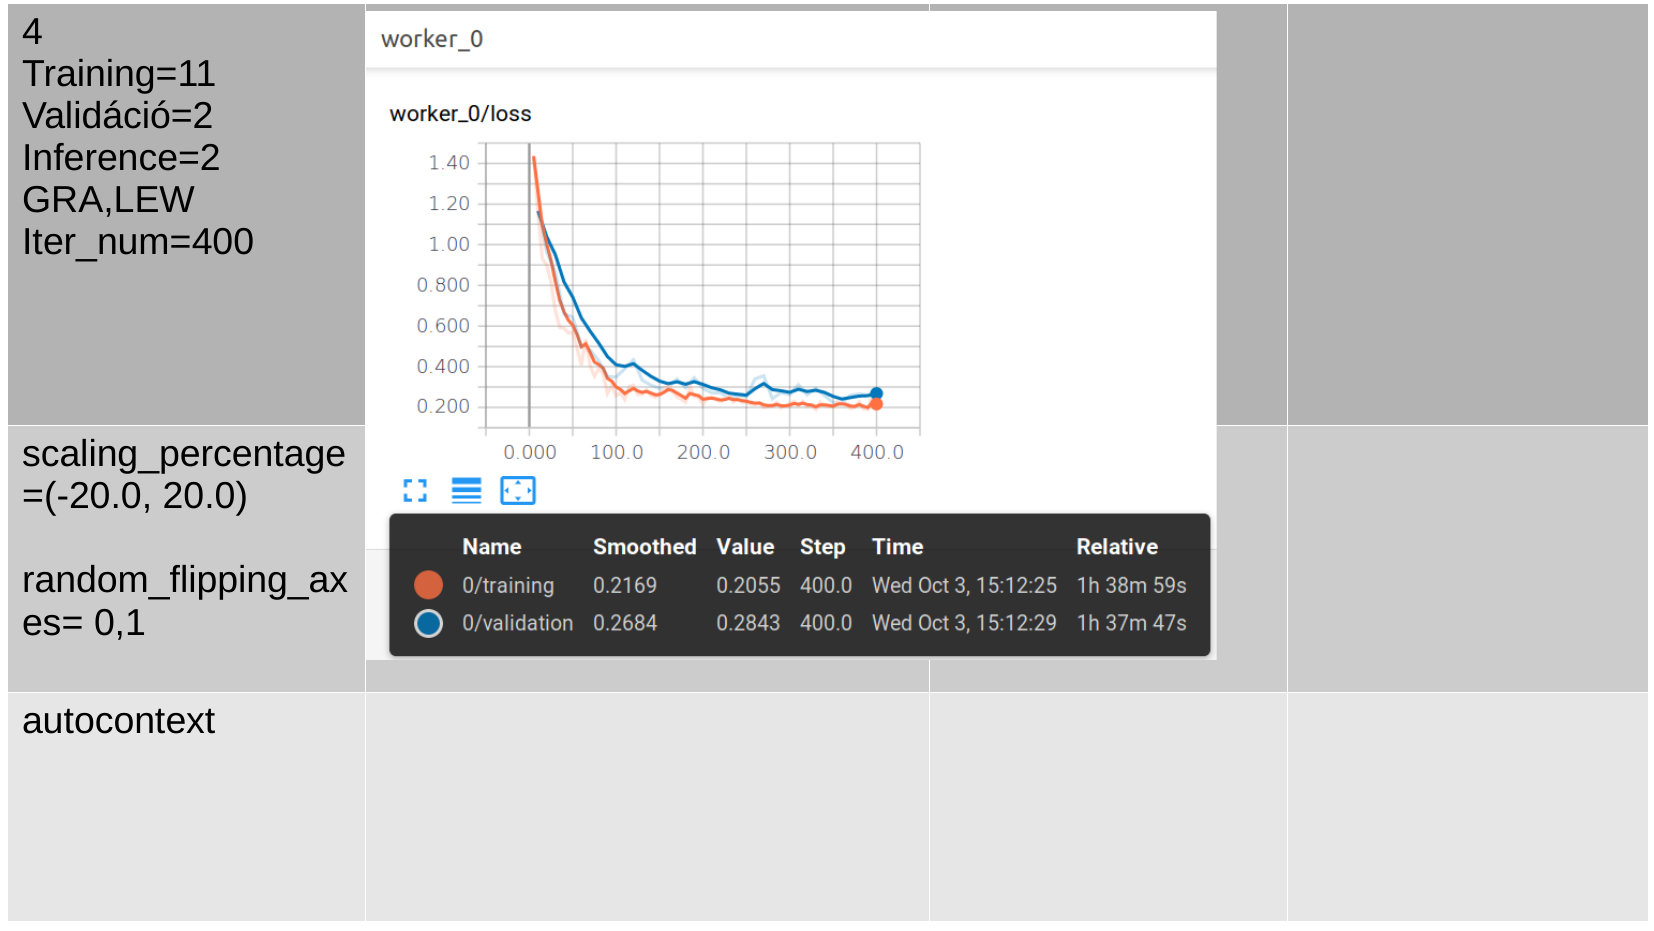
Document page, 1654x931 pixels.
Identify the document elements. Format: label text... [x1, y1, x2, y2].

table_header [1288, 4, 1648, 425]
table_header 4 Training=11 Validáció=2 Inference=2 GRA,LEW Iter_num=400 [8, 4, 365, 425]
picture [366, 11, 1217, 660]
table_cell scaling_percentage=(-20.0, 20.0) random_flipping_axes= 0,1 [8, 426, 365, 692]
table_header [930, 4, 1287, 425]
table_cell [366, 693, 929, 921]
table_cell [1288, 426, 1648, 692]
table_header [366, 4, 929, 11]
table_cell [930, 426, 1287, 692]
table_cell [1288, 693, 1648, 921]
table_cell [366, 660, 929, 692]
table_cell [930, 693, 1287, 921]
table_cell autocontext [8, 693, 365, 921]
